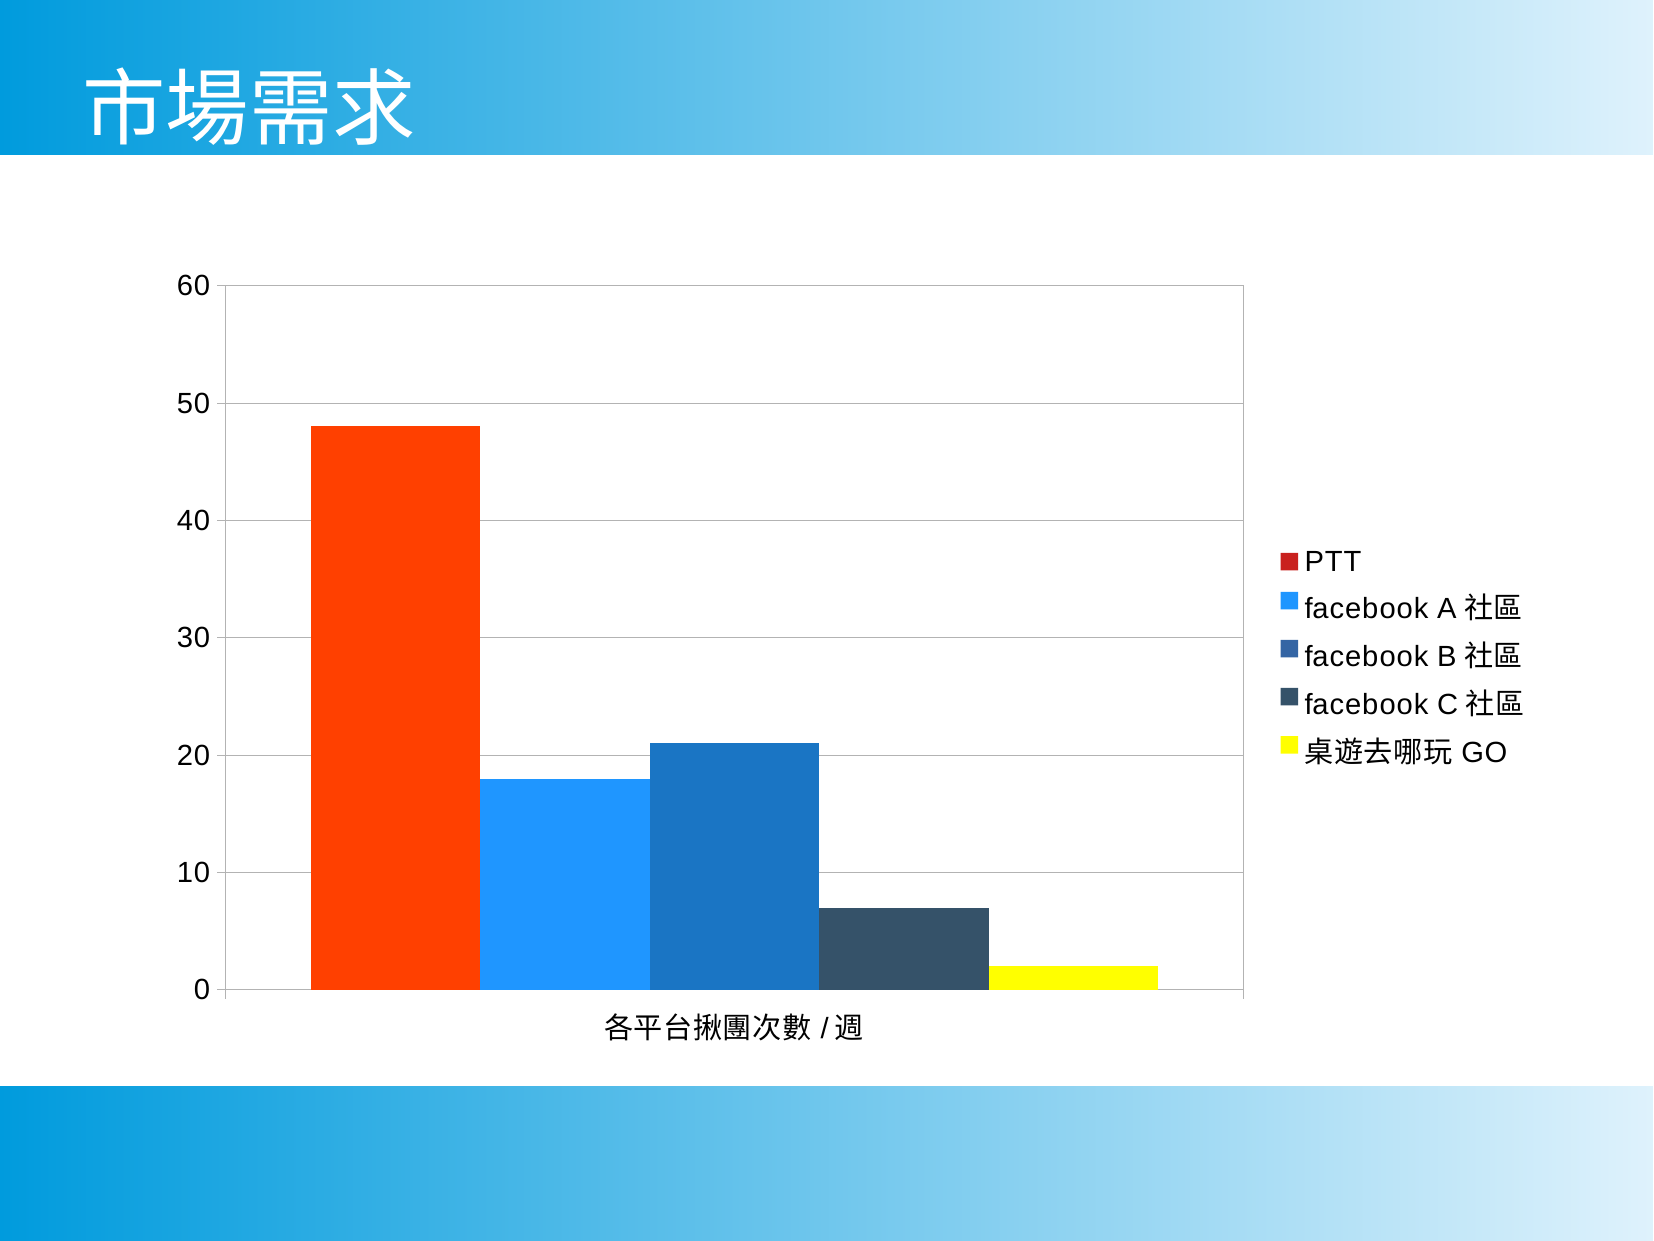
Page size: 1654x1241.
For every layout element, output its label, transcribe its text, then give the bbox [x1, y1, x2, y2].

title 市場需求 [82, 43, 1571, 161]
chart [148, 253, 1548, 1063]
